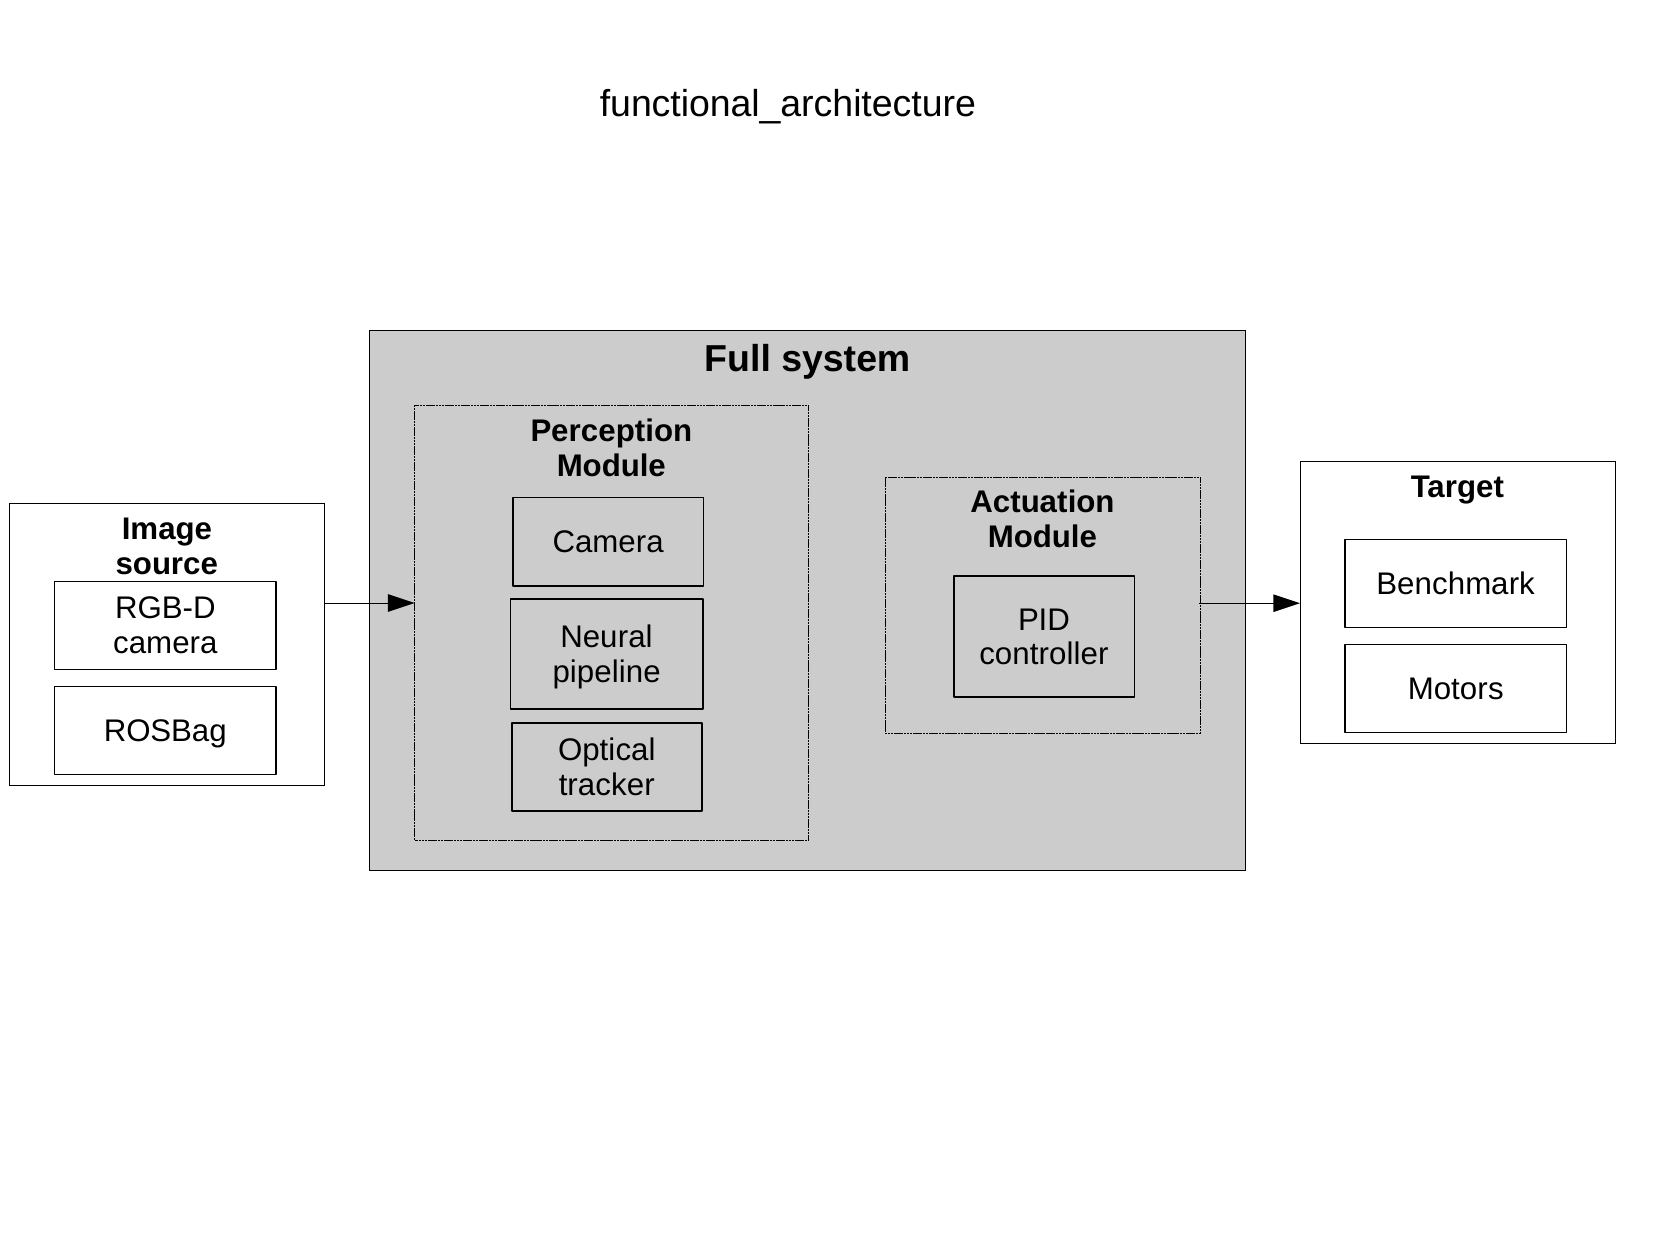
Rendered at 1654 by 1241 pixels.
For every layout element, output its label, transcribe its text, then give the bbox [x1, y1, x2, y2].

text_box Image source [9, 503, 325, 786]
text_box Full system [369, 330, 1246, 871]
text_box functional_architecture [585, 75, 1096, 132]
text_box Benchmark [1345, 539, 1567, 628]
text_box Target [1300, 461, 1616, 744]
text_box Neural pipeline [510, 599, 703, 710]
text_box Camera [513, 497, 704, 586]
text_box Actuation Module [885, 477, 1201, 734]
text_box RGB-D camera [54, 581, 277, 670]
text_box Perception Module [414, 405, 809, 841]
text_box Motors [1345, 644, 1567, 733]
text_box Optical tracker [511, 723, 703, 812]
text_box ROSBag [54, 686, 277, 775]
text_box PID controller [953, 576, 1135, 697]
